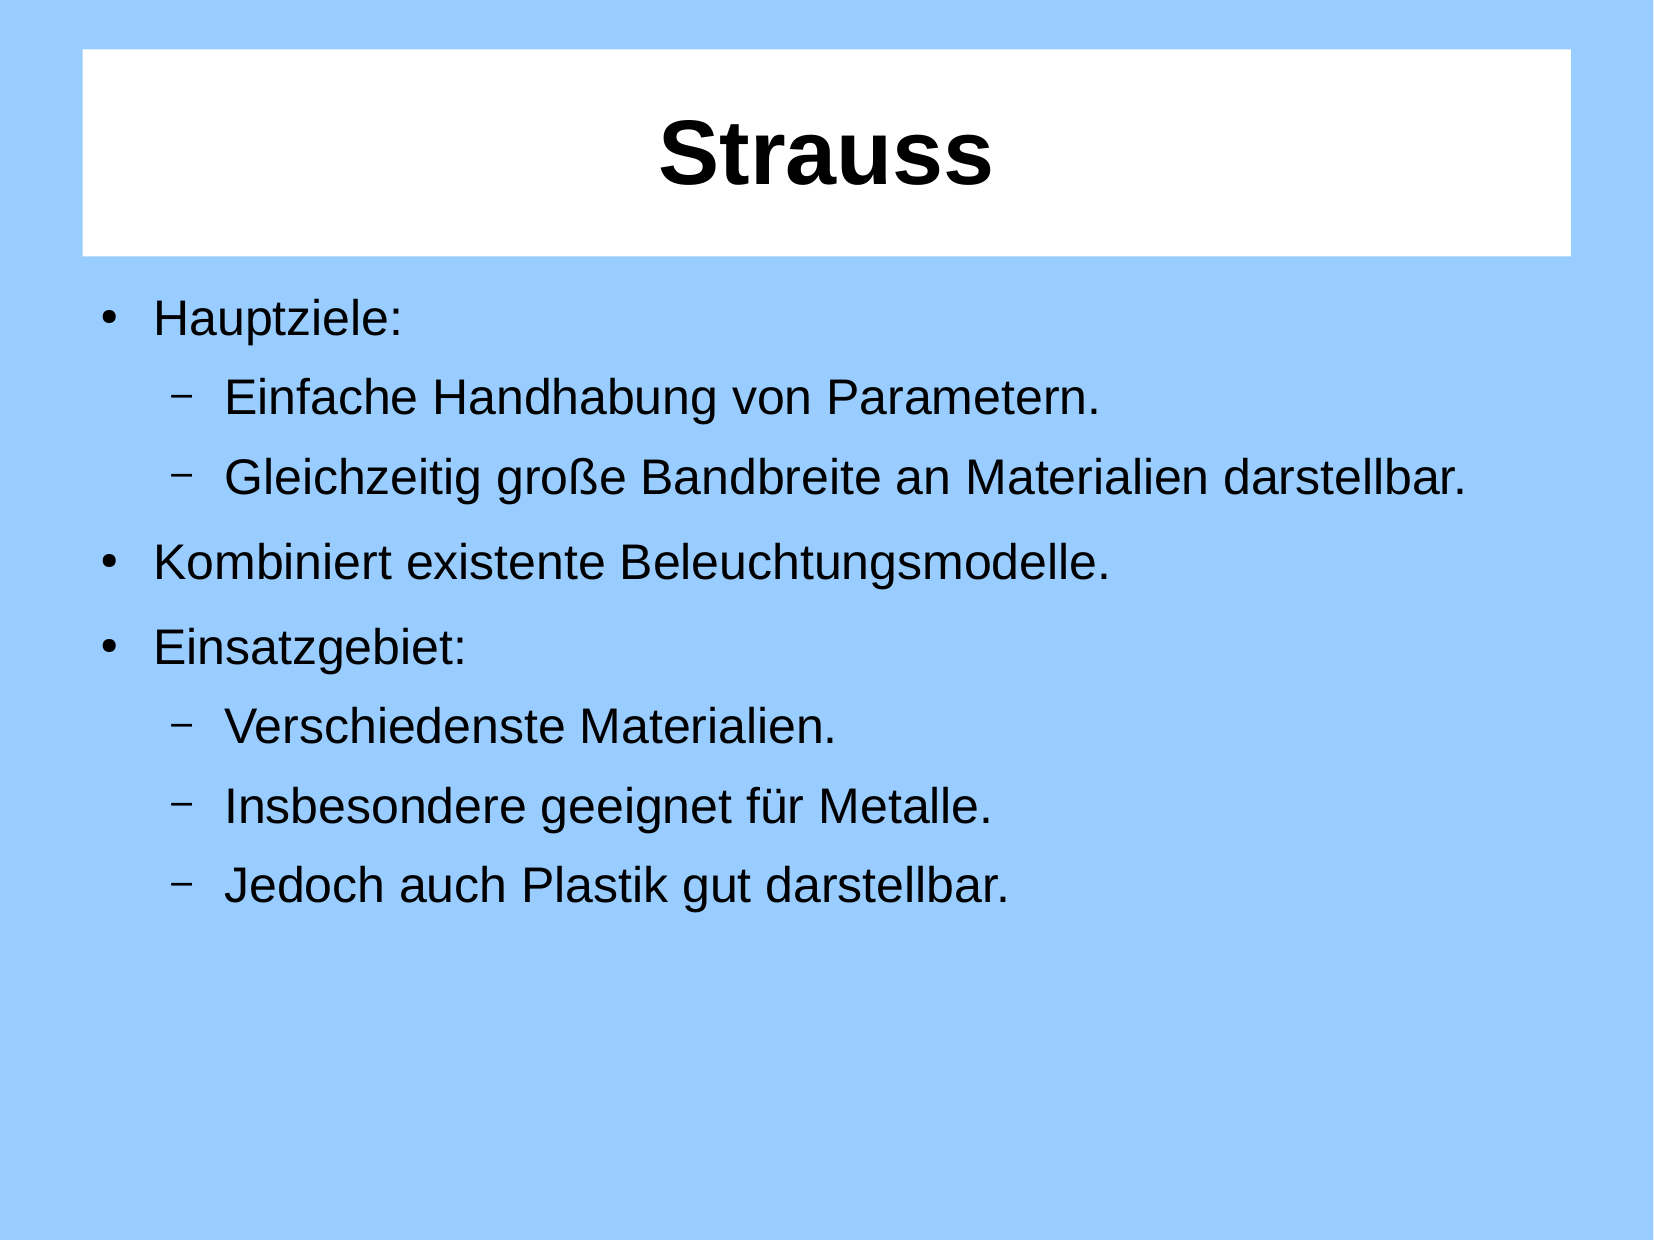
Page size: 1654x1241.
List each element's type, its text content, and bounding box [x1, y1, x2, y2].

list Hauptziele: Einfache Handhabung von Parametern. Gleichzeitig große Bandbreite an Materialien darstellbar. Kombiniert existente Beleuchtungsmodelle. Einsatzgebiet: Verschiedenste Materialien. Insbesondere geeignet für Metalle. Jedoch auch Plastik gut darstellbar. [82, 290, 1571, 1170]
title Strauss [82, 49, 1571, 257]
